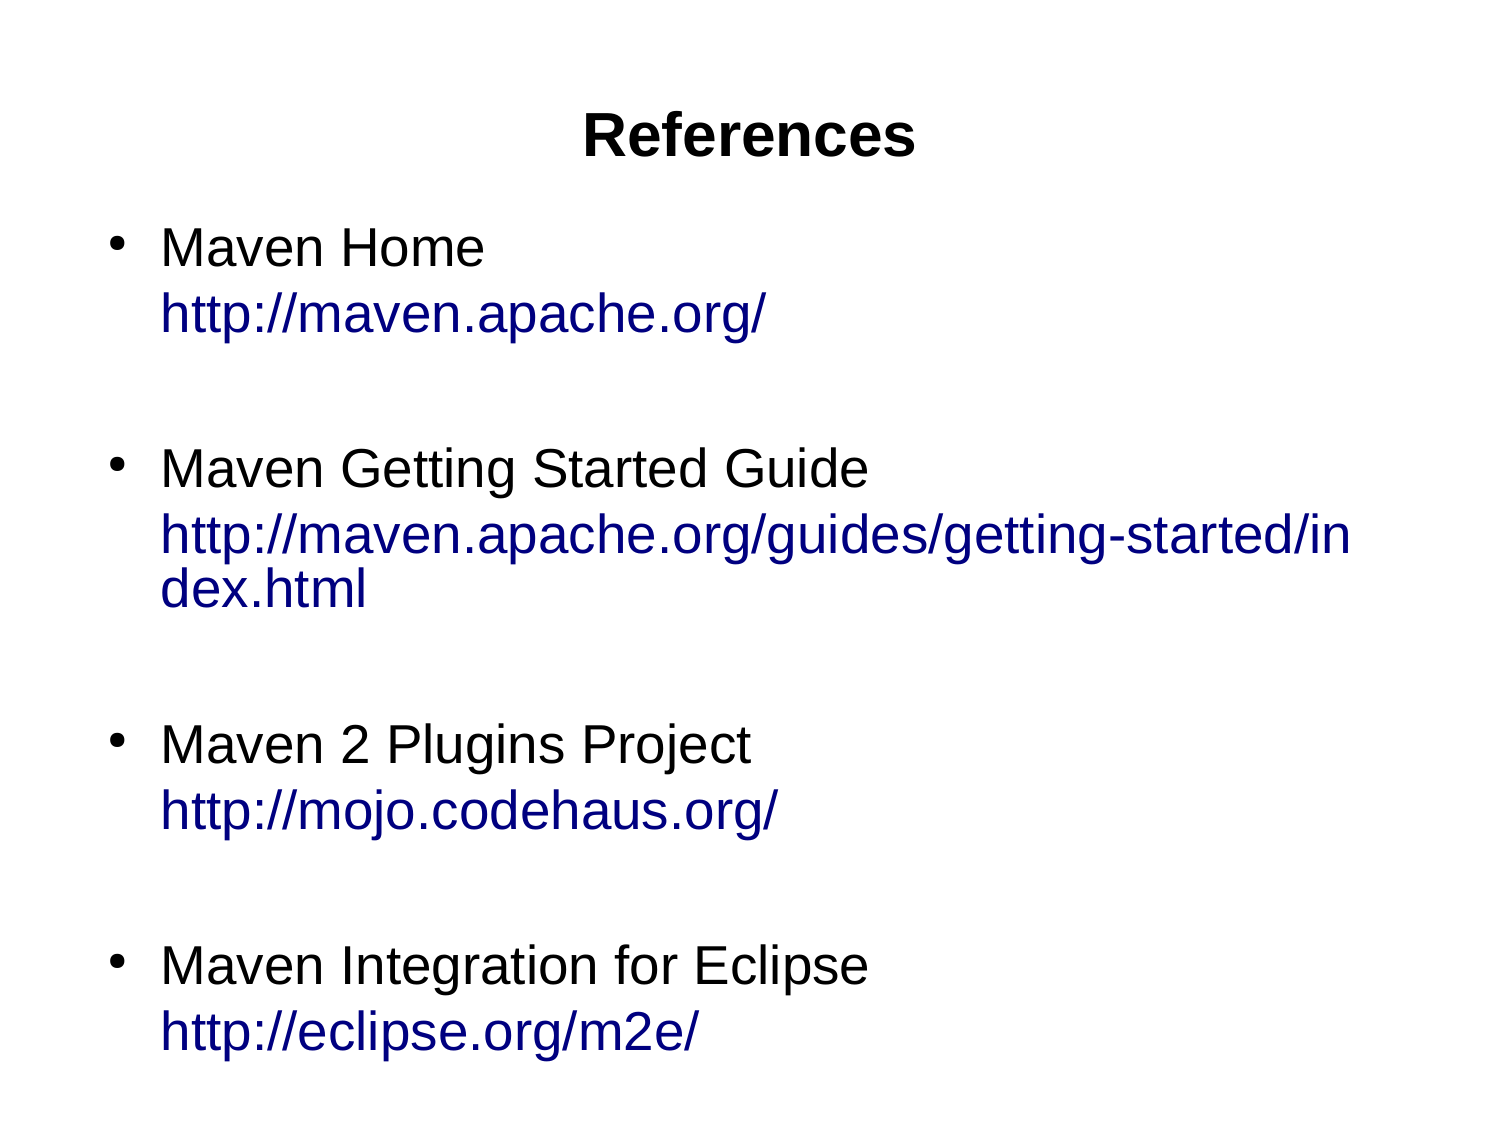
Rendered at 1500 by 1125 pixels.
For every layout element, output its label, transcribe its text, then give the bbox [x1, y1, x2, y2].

list Maven Home http://maven.apache.org/ Maven Getting Started Guide http://maven.apache.org/guides/getting-started/index.html Maven 2 Plugins Project http://mojo.codehaus.org/ Maven Integration for Eclipse http://eclipse.org/m2e/ [75, 204, 1395, 1075]
title References [75, 44, 1425, 177]
